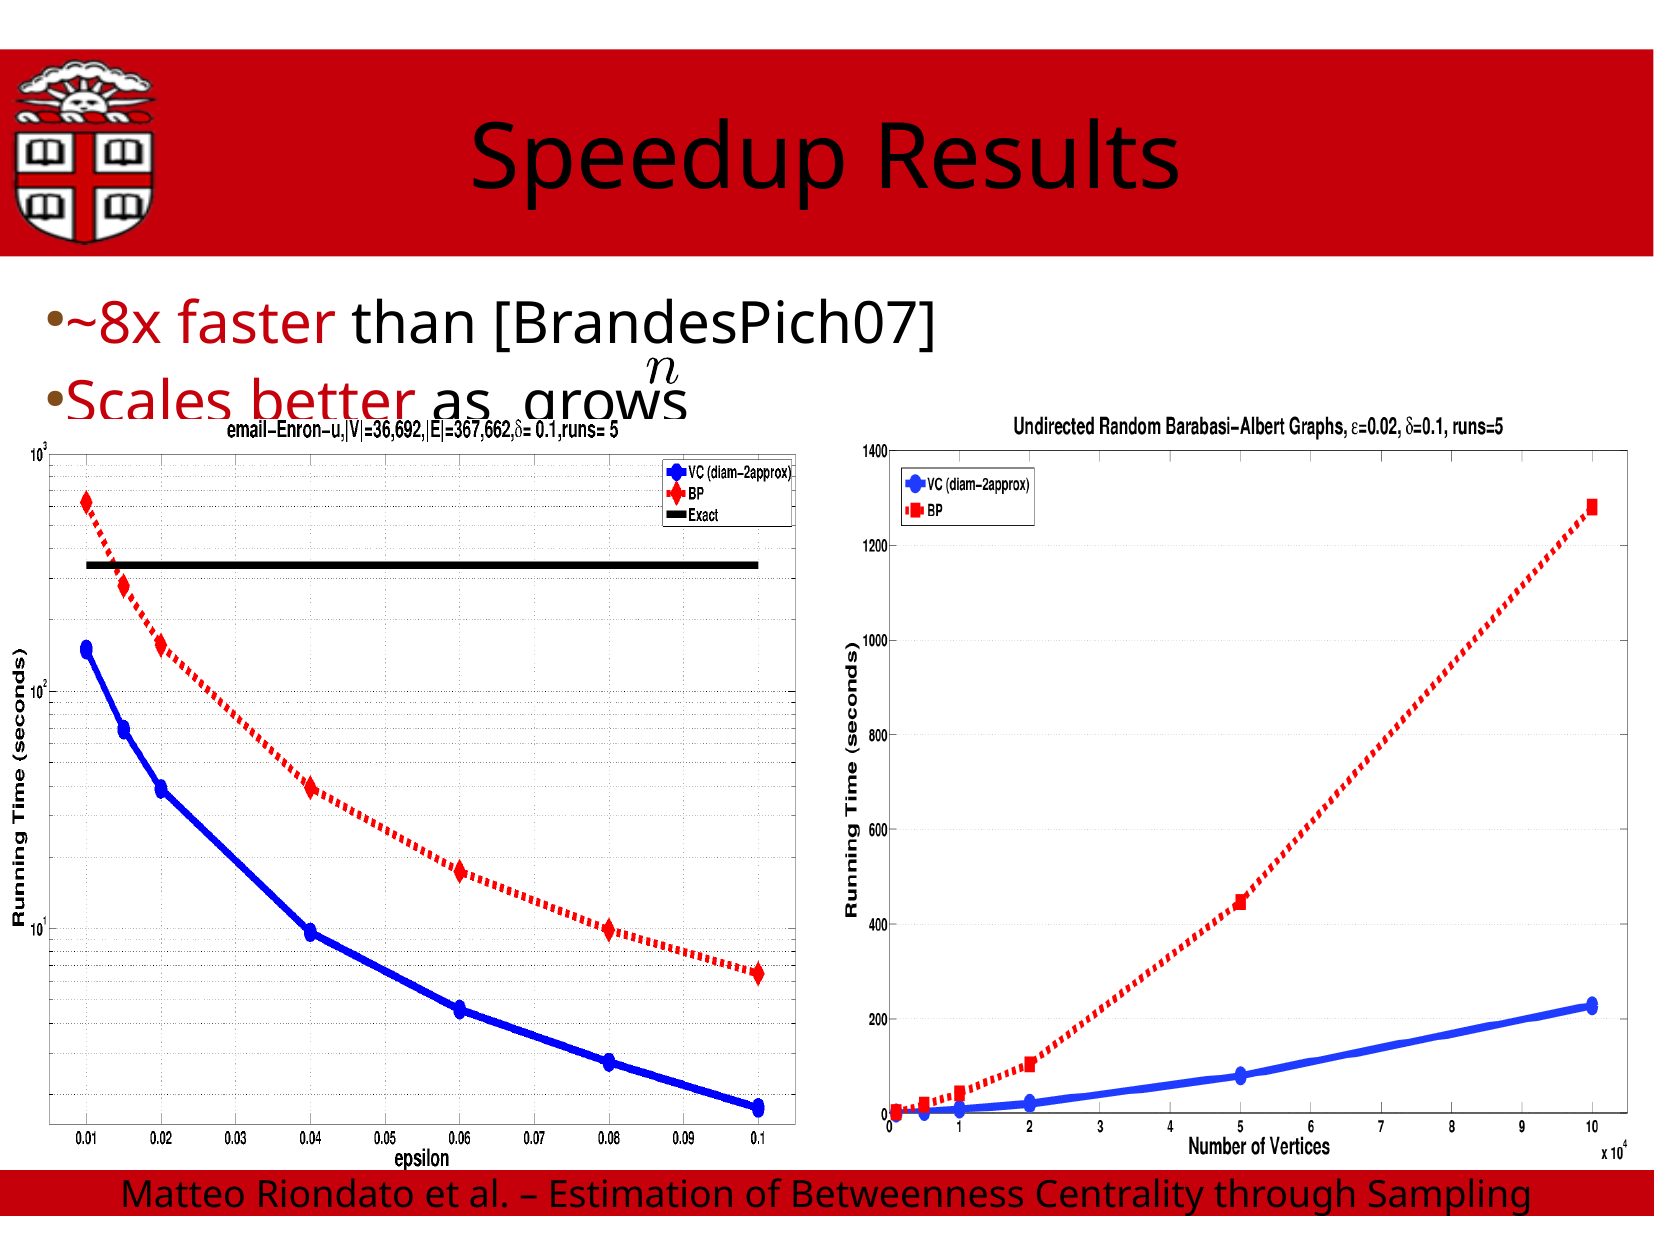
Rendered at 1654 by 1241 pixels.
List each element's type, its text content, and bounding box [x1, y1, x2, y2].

picture [12, 389, 1654, 1170]
title Speedup Results [0, 49, 1654, 257]
text_box ~8x faster than [BrandesPich07] Scales better as grows [30, 273, 1621, 464]
picture [11, 59, 158, 245]
text_box [645, 357, 681, 385]
text_box Matteo Riondato et al. – Estimation of Betweenness Centrality through Sampling [0, 1170, 1654, 1216]
